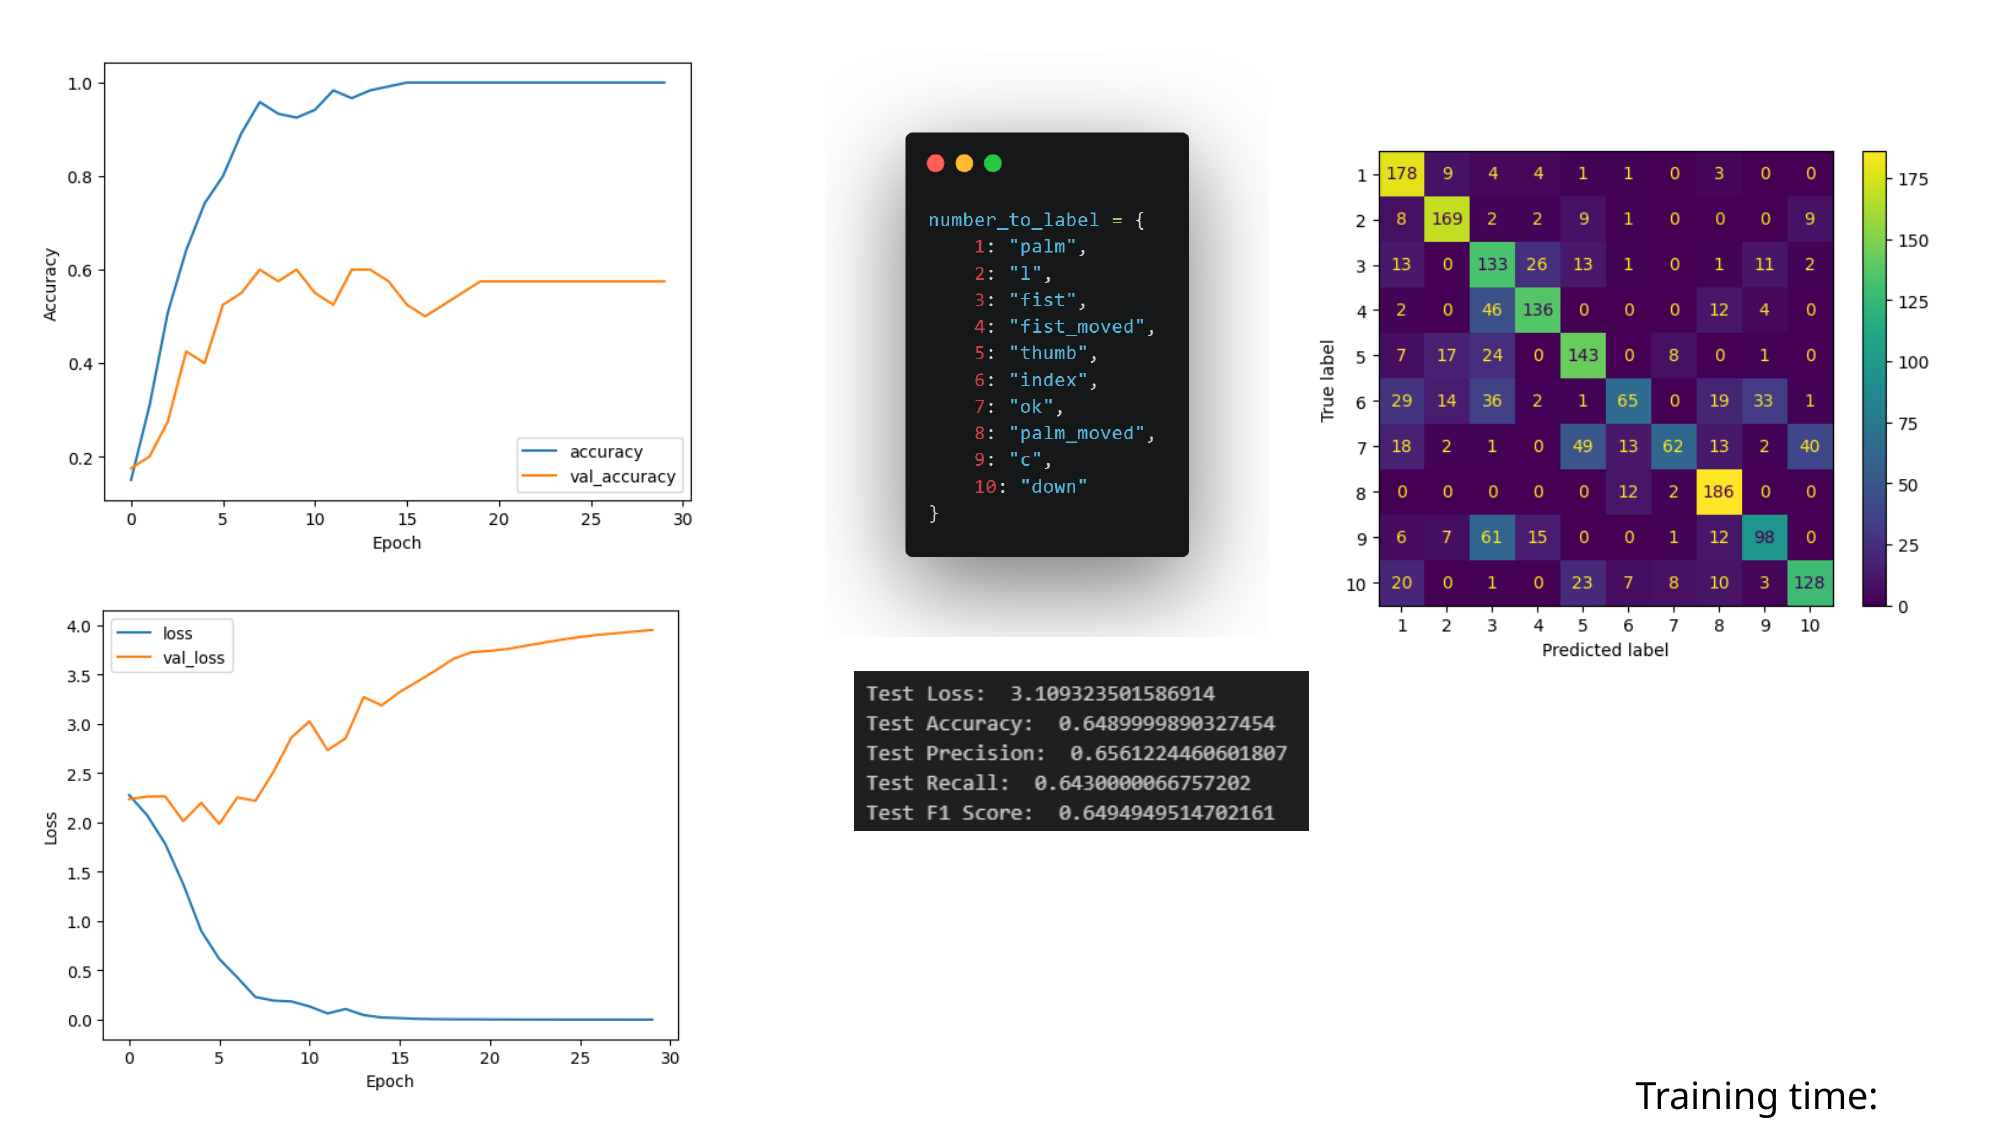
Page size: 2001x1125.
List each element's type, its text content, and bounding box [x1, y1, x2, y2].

picture [32, 52, 705, 563]
text_box Training time: ~8.5s [1620, 1064, 1988, 1125]
picture [854, 141, 1941, 831]
picture [825, 52, 1269, 637]
picture [32, 600, 692, 1101]
